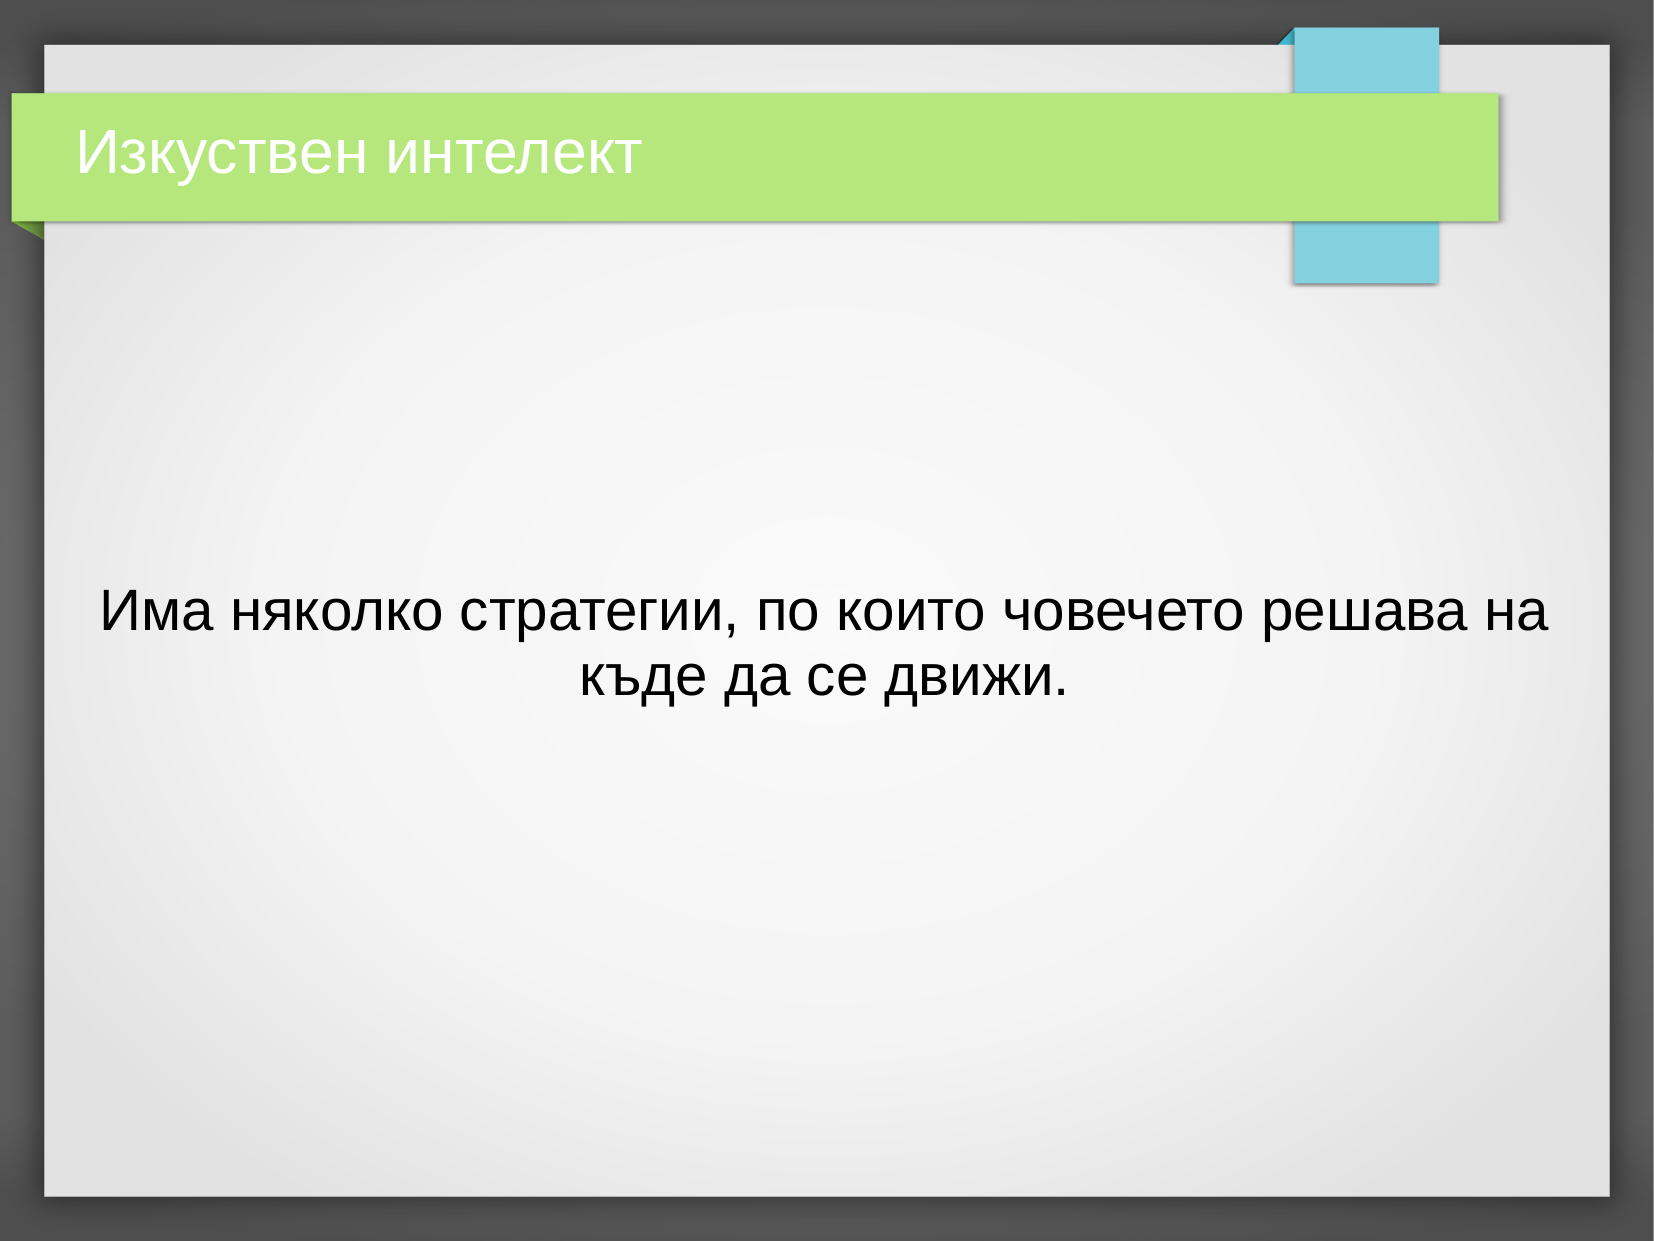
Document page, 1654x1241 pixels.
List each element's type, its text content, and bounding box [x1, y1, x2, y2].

text_box Има няколко стратегии, по които човечето решава на къде да се движи. [60, 570, 1591, 715]
title Изкуствен интелект [75, 47, 1564, 256]
picture [0, 0, 1654, 1241]
